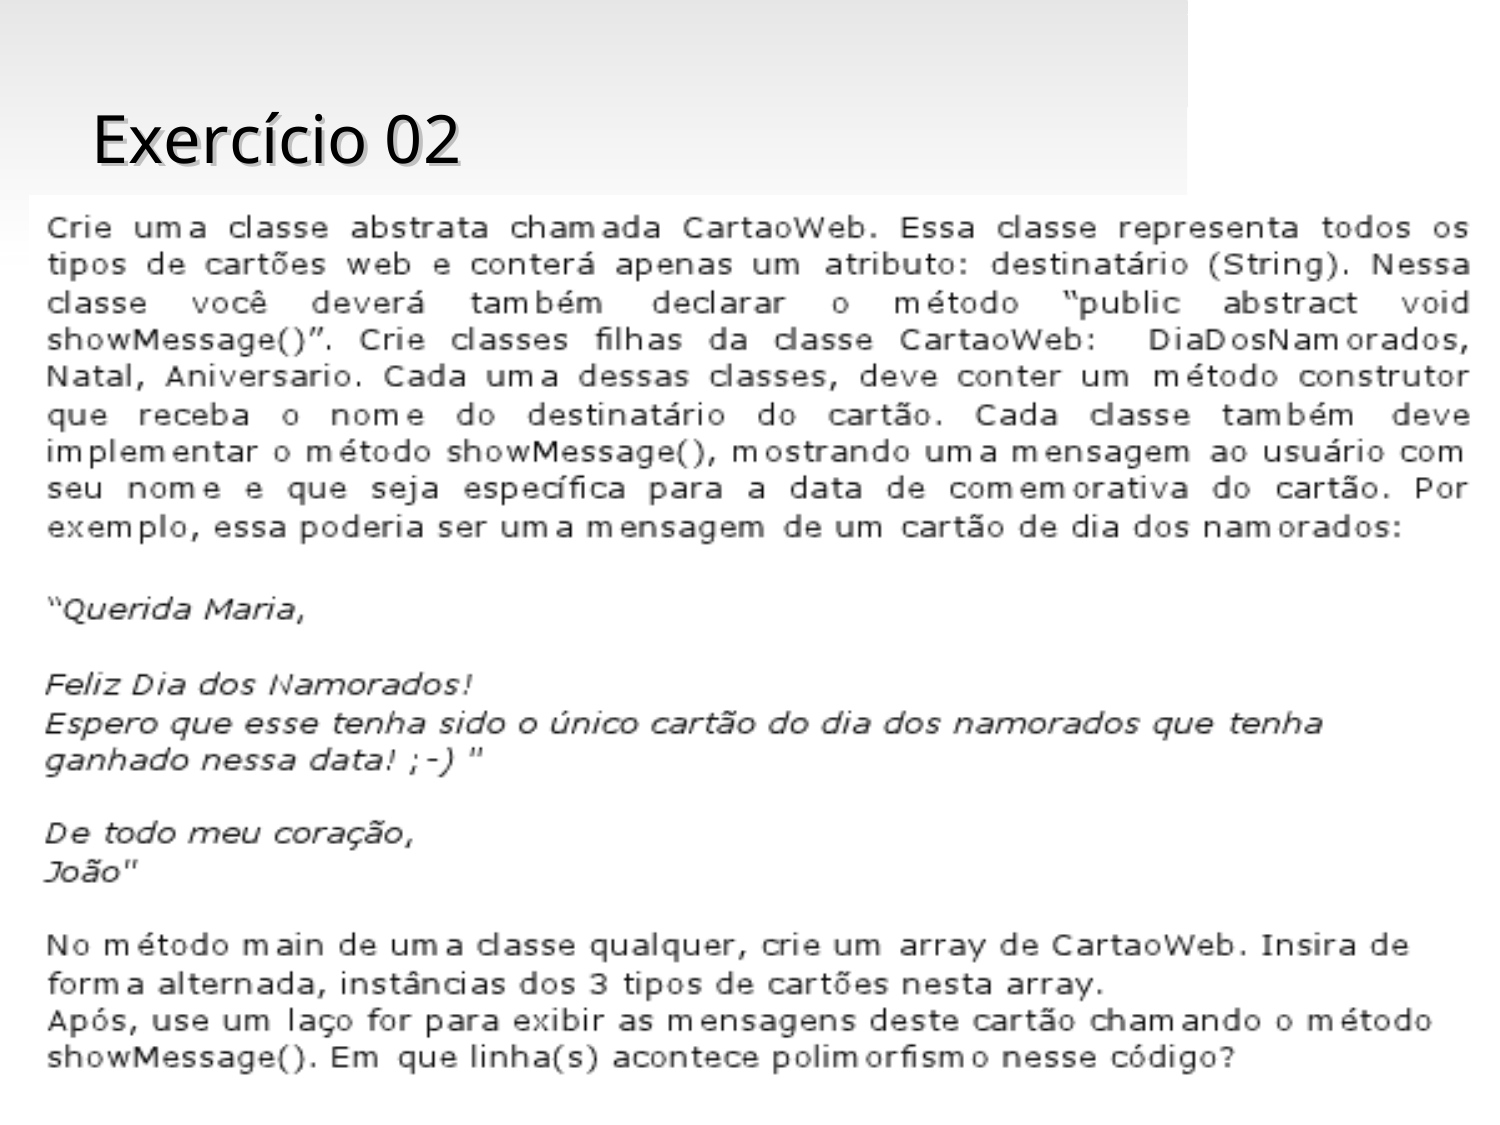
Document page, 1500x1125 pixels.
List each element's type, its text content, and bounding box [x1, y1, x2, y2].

picture [29, 195, 1485, 1093]
text_box Exercício 02 [76, 42, 1427, 195]
